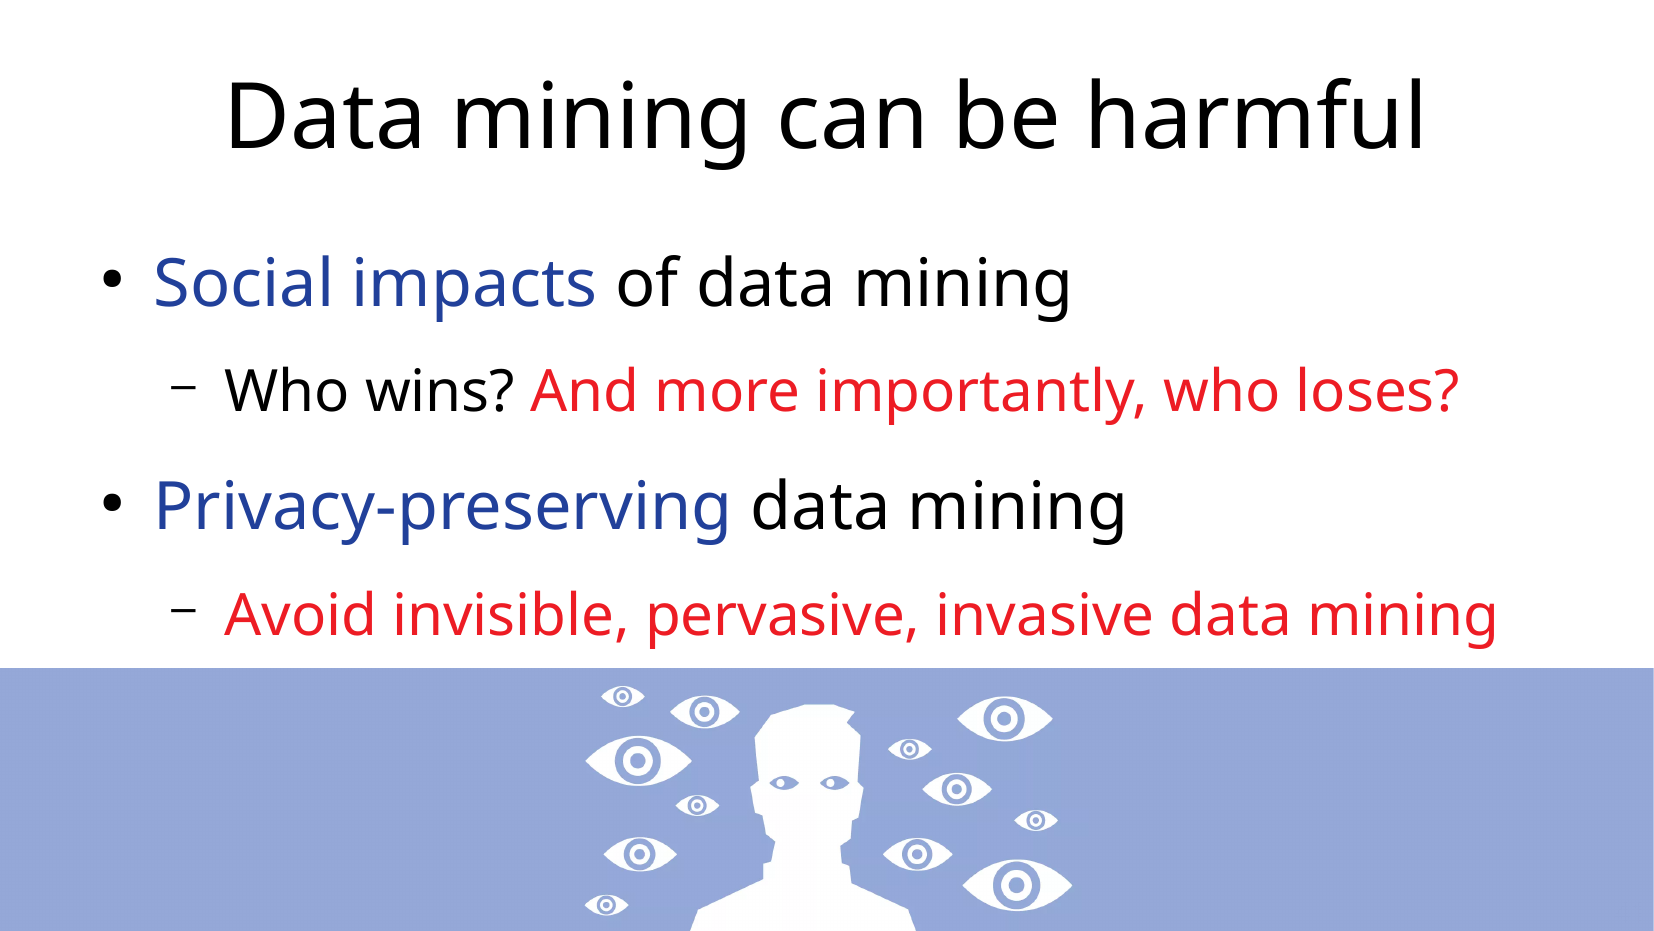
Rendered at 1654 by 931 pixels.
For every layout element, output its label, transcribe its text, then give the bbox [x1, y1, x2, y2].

title Data mining can be harmful [82, 31, 1571, 195]
list Social impacts of data mining Who wins? And more importantly, who loses? Privacy-preserving data mining Avoid invisible, pervasive, invasive data mining [82, 235, 1571, 668]
picture [0, 668, 1654, 931]
